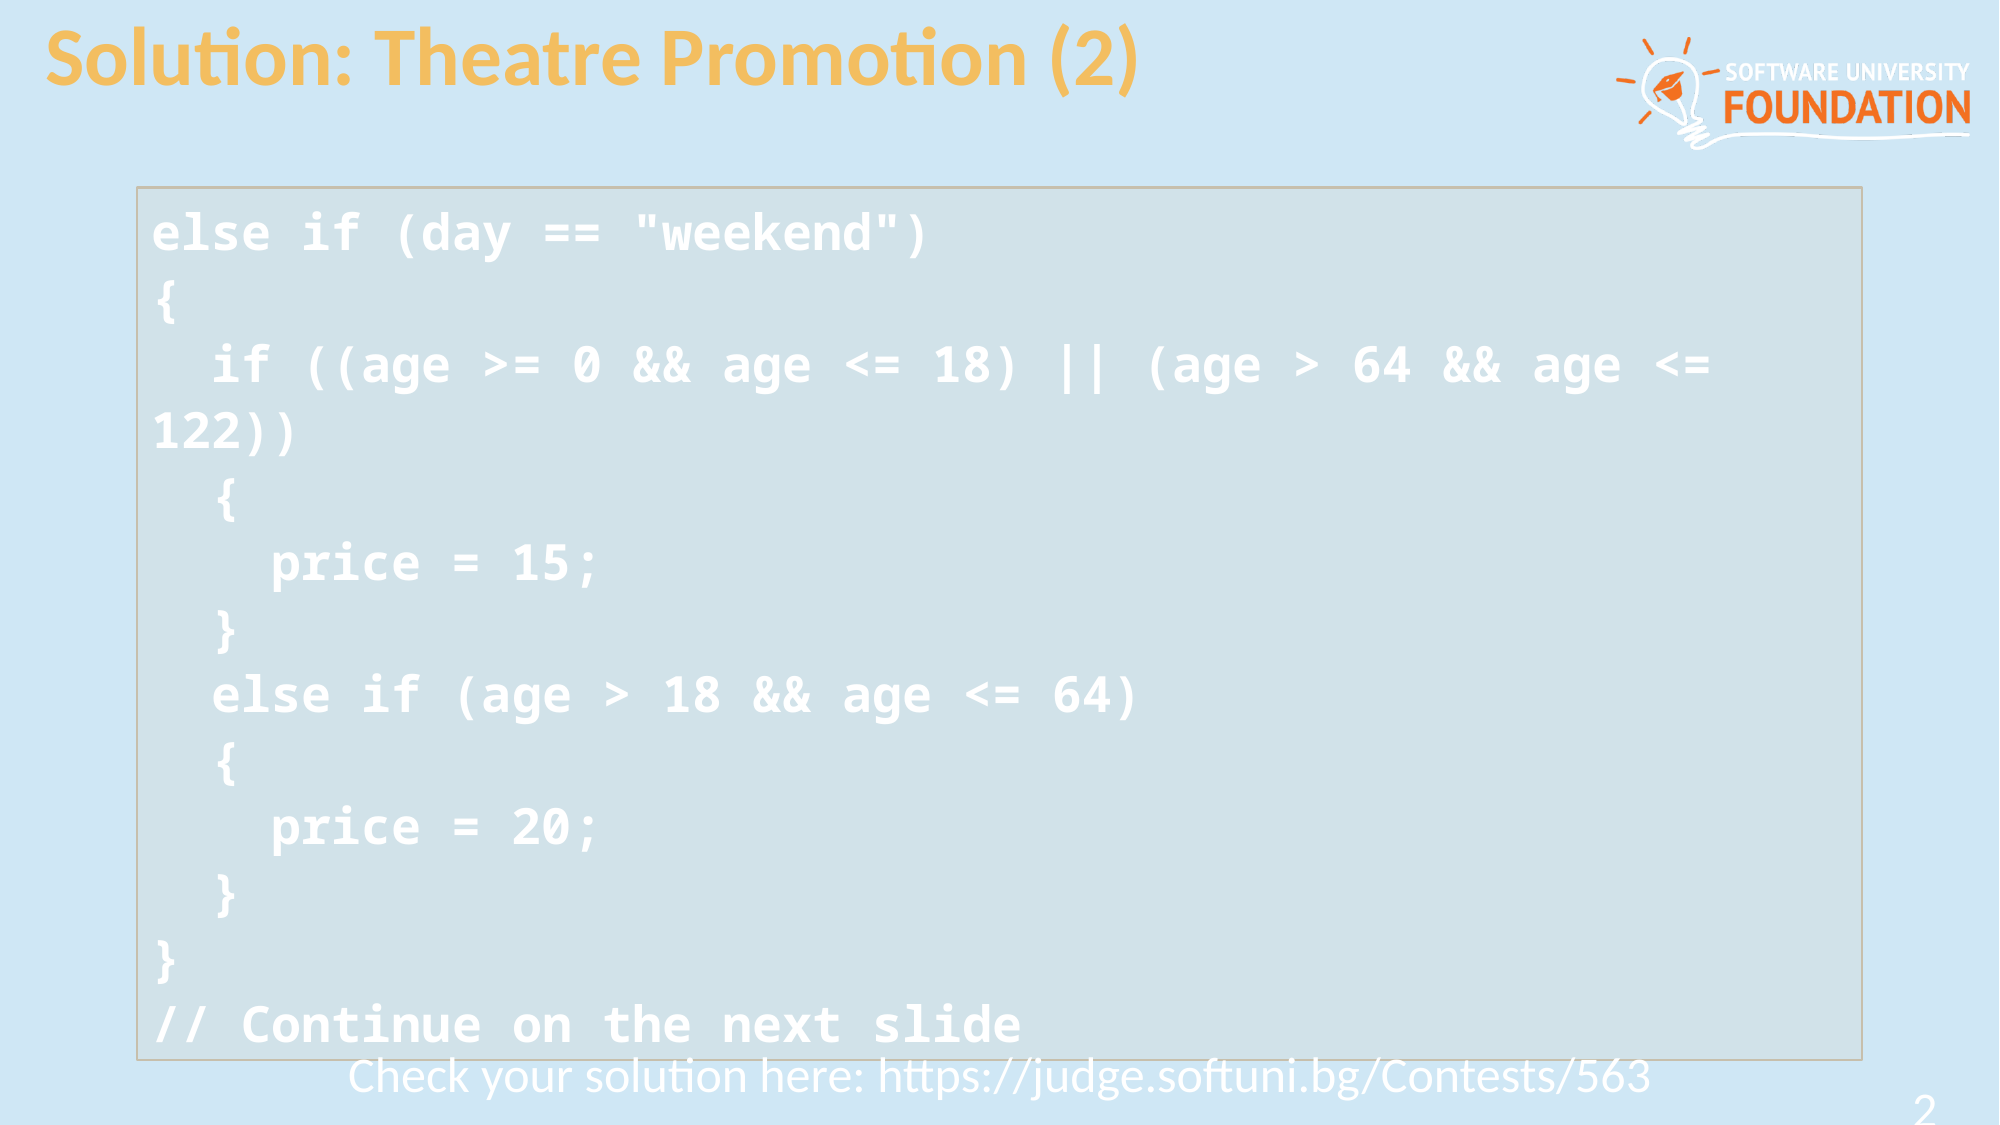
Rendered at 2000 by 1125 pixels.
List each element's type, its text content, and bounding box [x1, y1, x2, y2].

text_box Check your solution here: https://judge.softuni.bg/Contests/563 [149, 1034, 1850, 1110]
slide_number <number> [1897, 1070, 1968, 1103]
title Solution: Theatre Promotion (2) [30, 6, 1602, 189]
text_box else if (day == "weekend") { if ((age >= 0 && age <= 18) || (age > 64 && age <= 122)) { price = 15; } else if (age > 18 && age <= 64) { price = 20; } } // Continue on the next slide [137, 187, 1863, 1060]
picture [1612, 37, 1970, 163]
